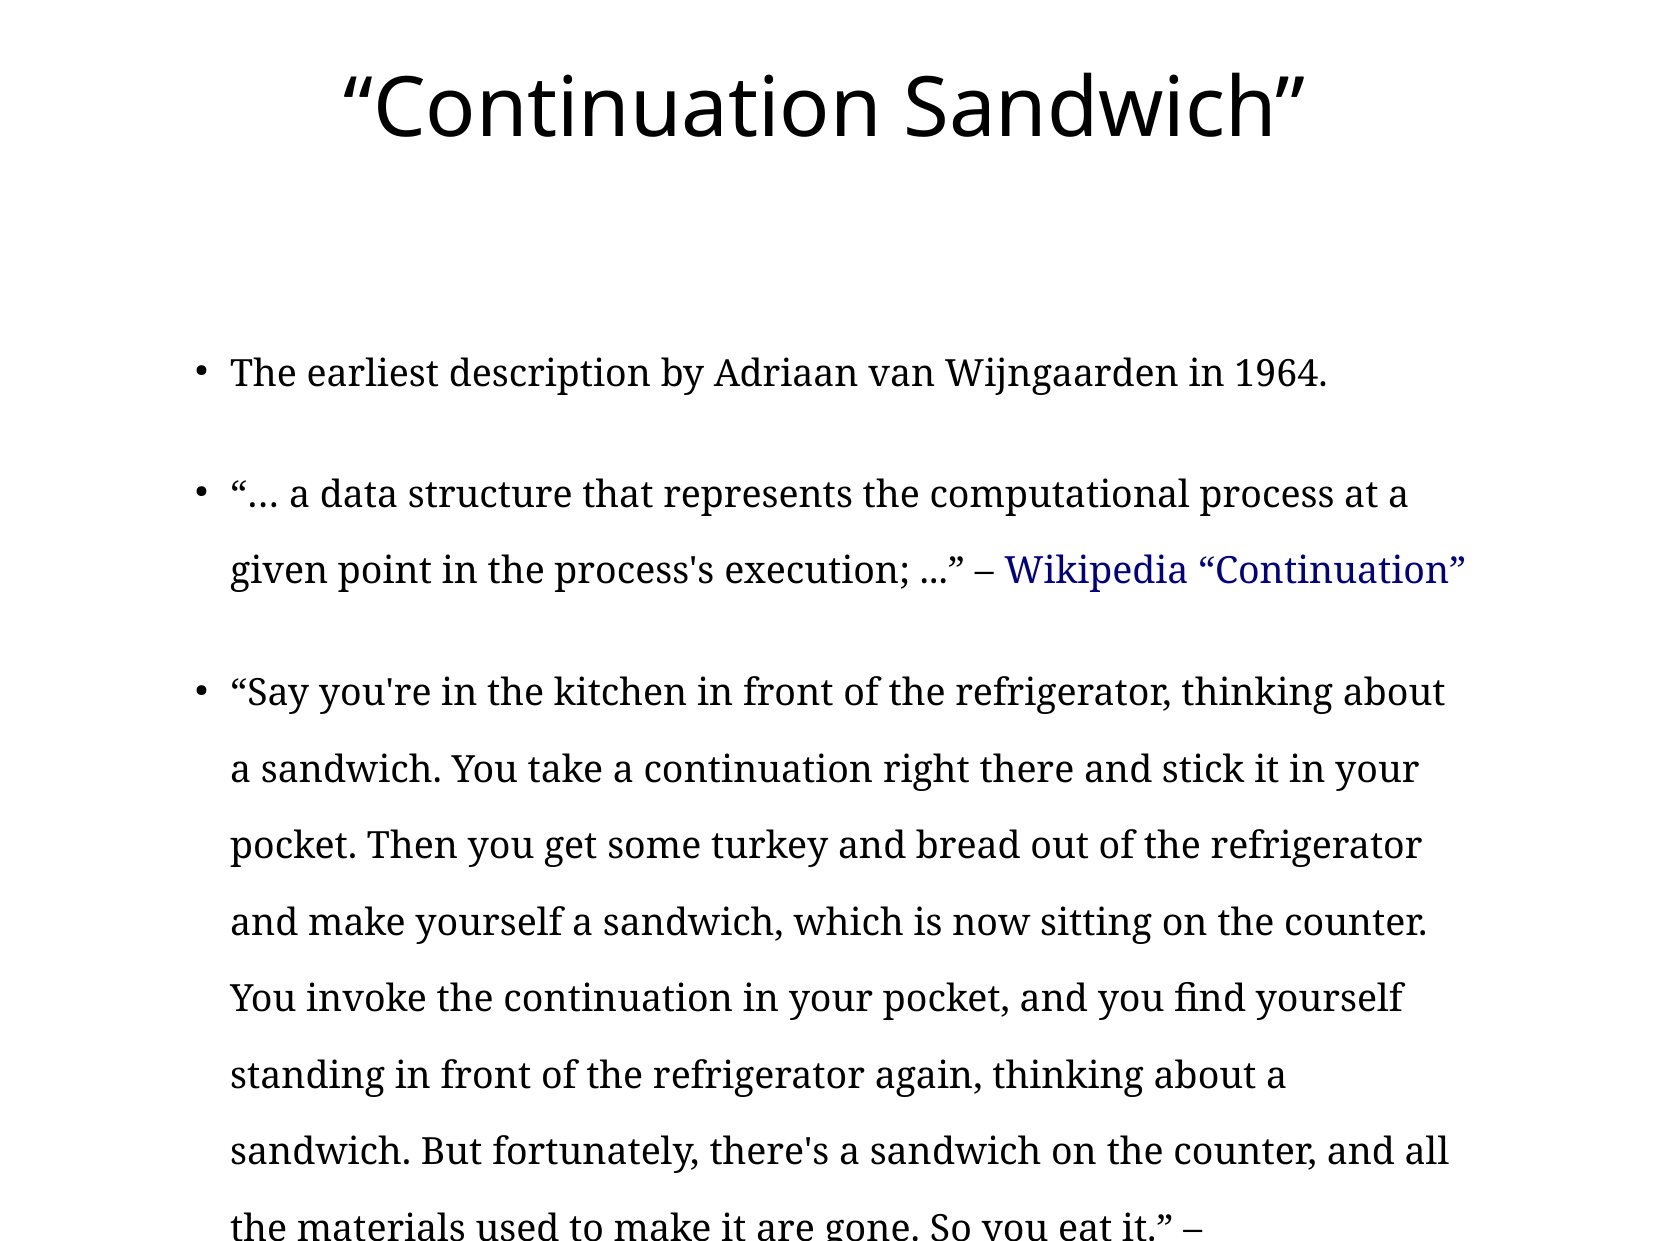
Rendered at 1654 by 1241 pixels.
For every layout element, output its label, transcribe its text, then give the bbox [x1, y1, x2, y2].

text_box “Continuation Sandwich” [30, 39, 1621, 211]
text_box The earliest description by Adriaan van Wijngaarden in 1964. “… a data structure that represents the computational process at a given point in the process's execution; ...” – Wikipedia “Continuation” “Say you're in the kitchen in front of the refrigerator, thinking about a sandwich. You take a continuation right there and stick it in your pocket. Then you get some turkey and bread out of the refrigerator and make yourself a sandwich, which is now sitting on the counter. You invoke the continuation in your pocket, and you find yourself standing in front of the refrigerator again, thinking about a sandwich. But fortunately, there's a sandwich on the counter, and all the materials used to make it are gone. So you eat it.” – Luke Palmer, 2004 [180, 313, 1486, 981]
